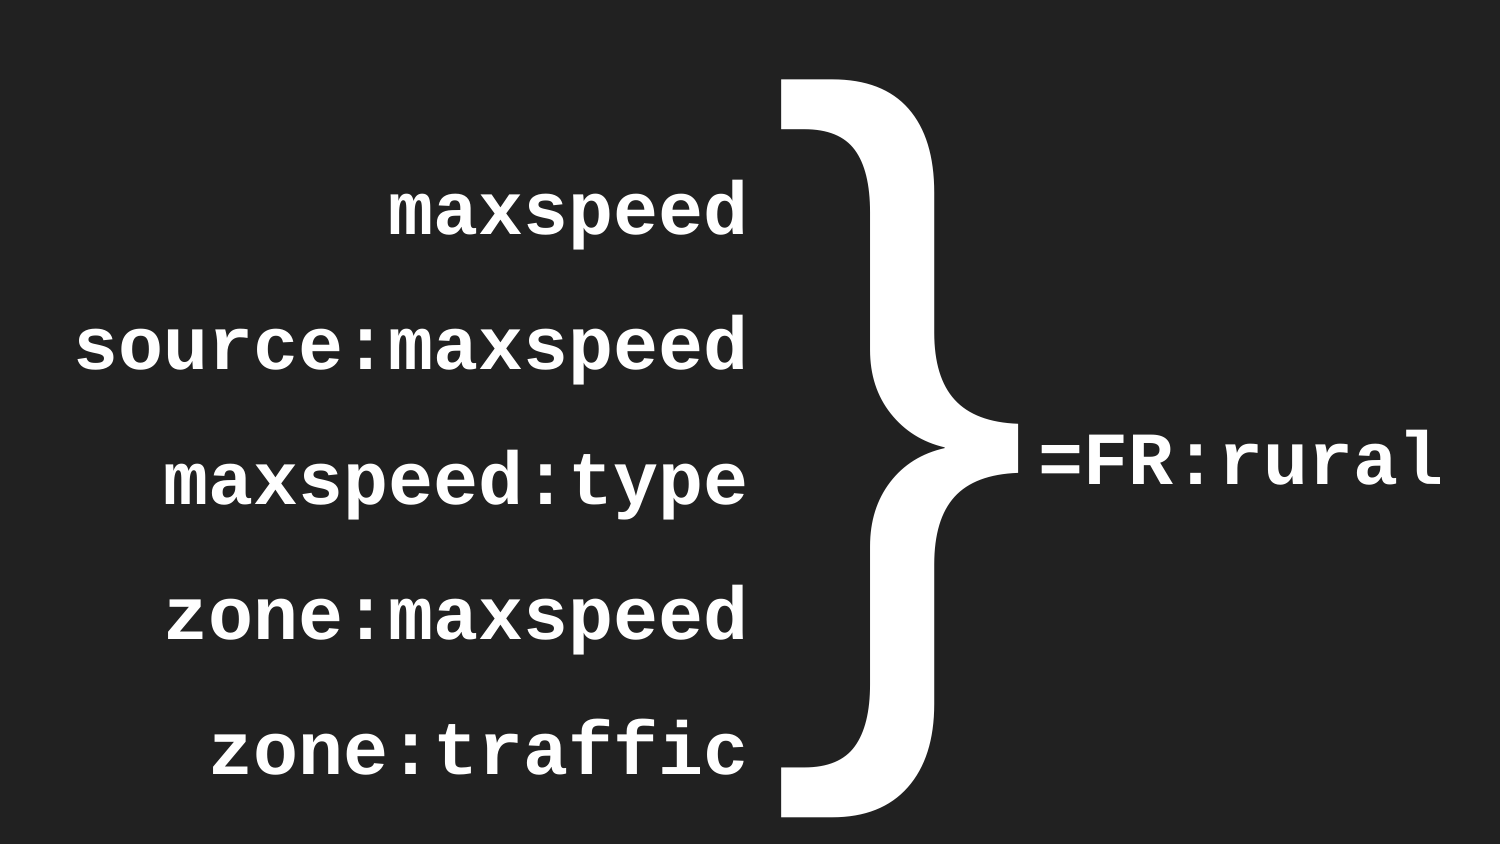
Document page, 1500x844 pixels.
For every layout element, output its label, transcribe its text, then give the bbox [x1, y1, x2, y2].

title maxspeed source:maxspeed maxspeed:type zone:maxspeed zone:traffic [36, 99, 753, 755]
text_box } [753, 0, 1207, 827]
title =FR:rural [1003, 349, 1478, 477]
